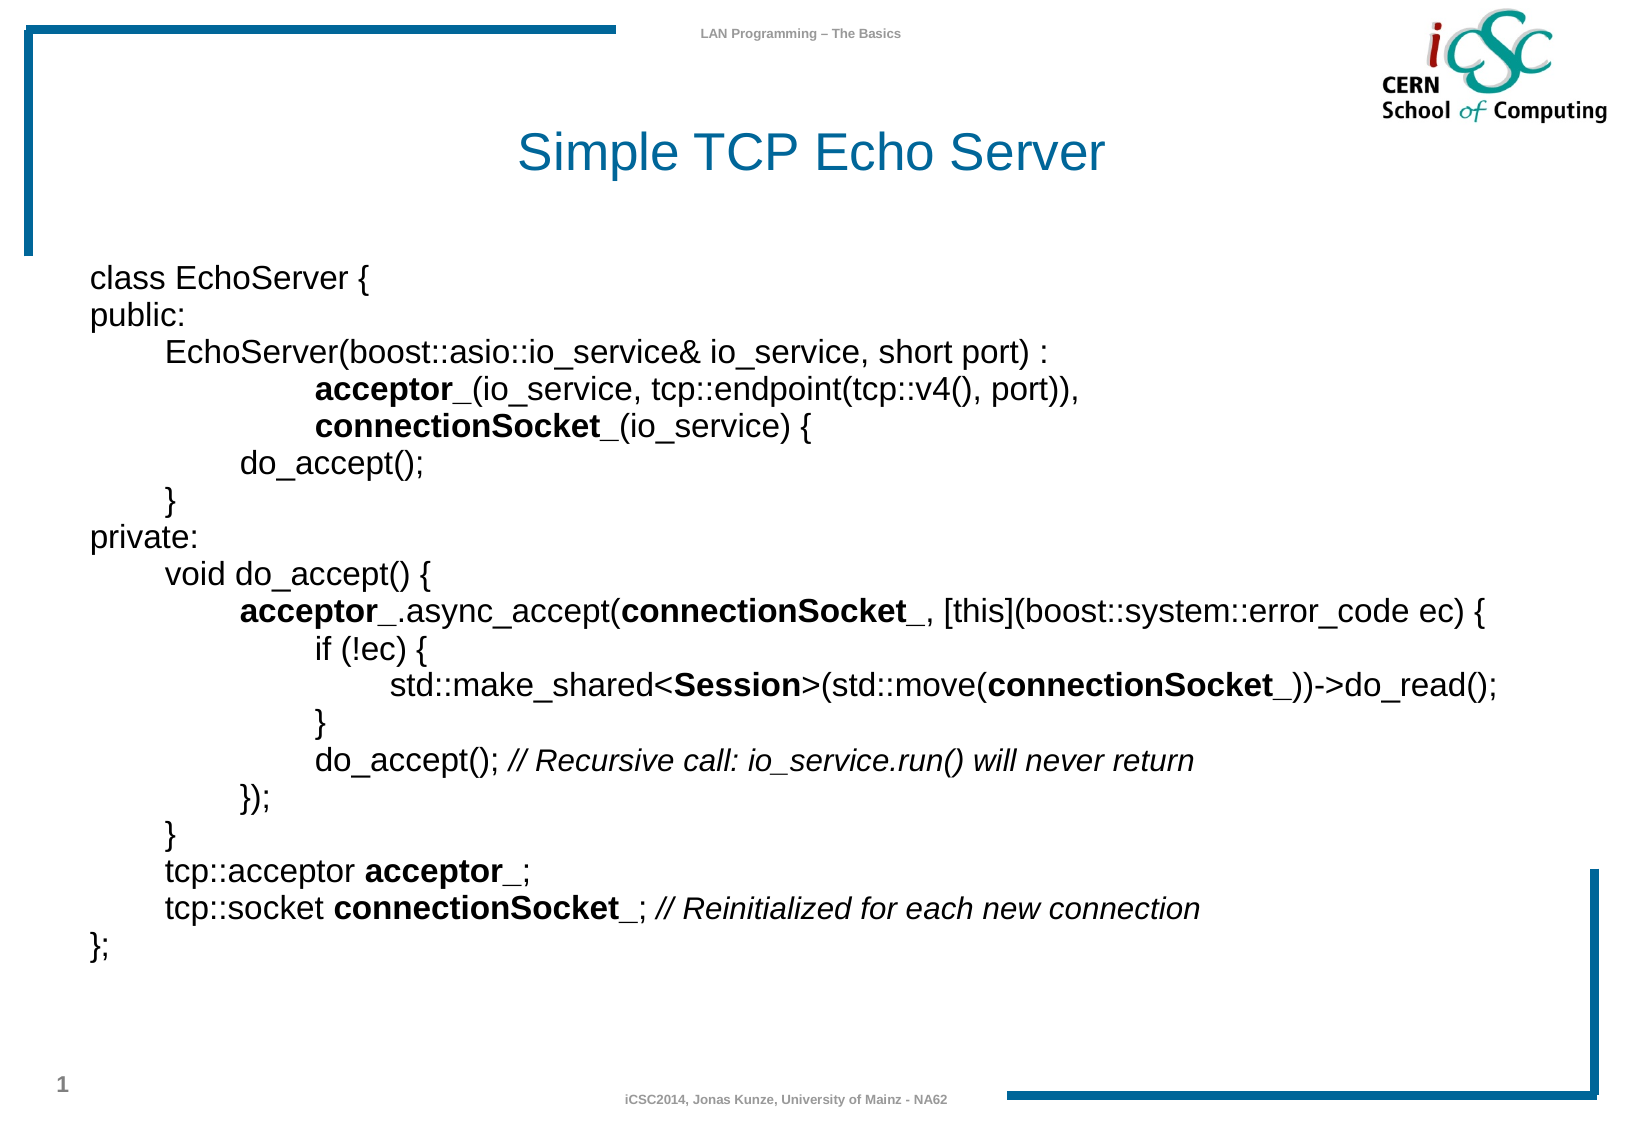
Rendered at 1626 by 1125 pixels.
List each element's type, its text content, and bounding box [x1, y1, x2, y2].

title Simple TCP Echo Server [81, 44, 1544, 233]
picture [1381, 8, 1608, 125]
text_box class EchoServer { public: EchoServer(boost::asio::io_service& io_service, short port) : acceptor_(io_service, tcp::endpoint(tcp::v4(), port)), connectionSocket_(io_service) { do_accept(); } private: void do_accept() { acceptor_.async_accept(connectionSocket_, [this](boost::system::error_code ec) { if (!ec) { std::make_shared<Session>(std::move(connectionSocket_))->do_read(); } do_accept(); // Recursive call: io_service.run() will never return }); } tcp::acceptor acceptor_; tcp::socket connectionSocket_; // Reinitialized for each new connection }; [75, 252, 1546, 1063]
